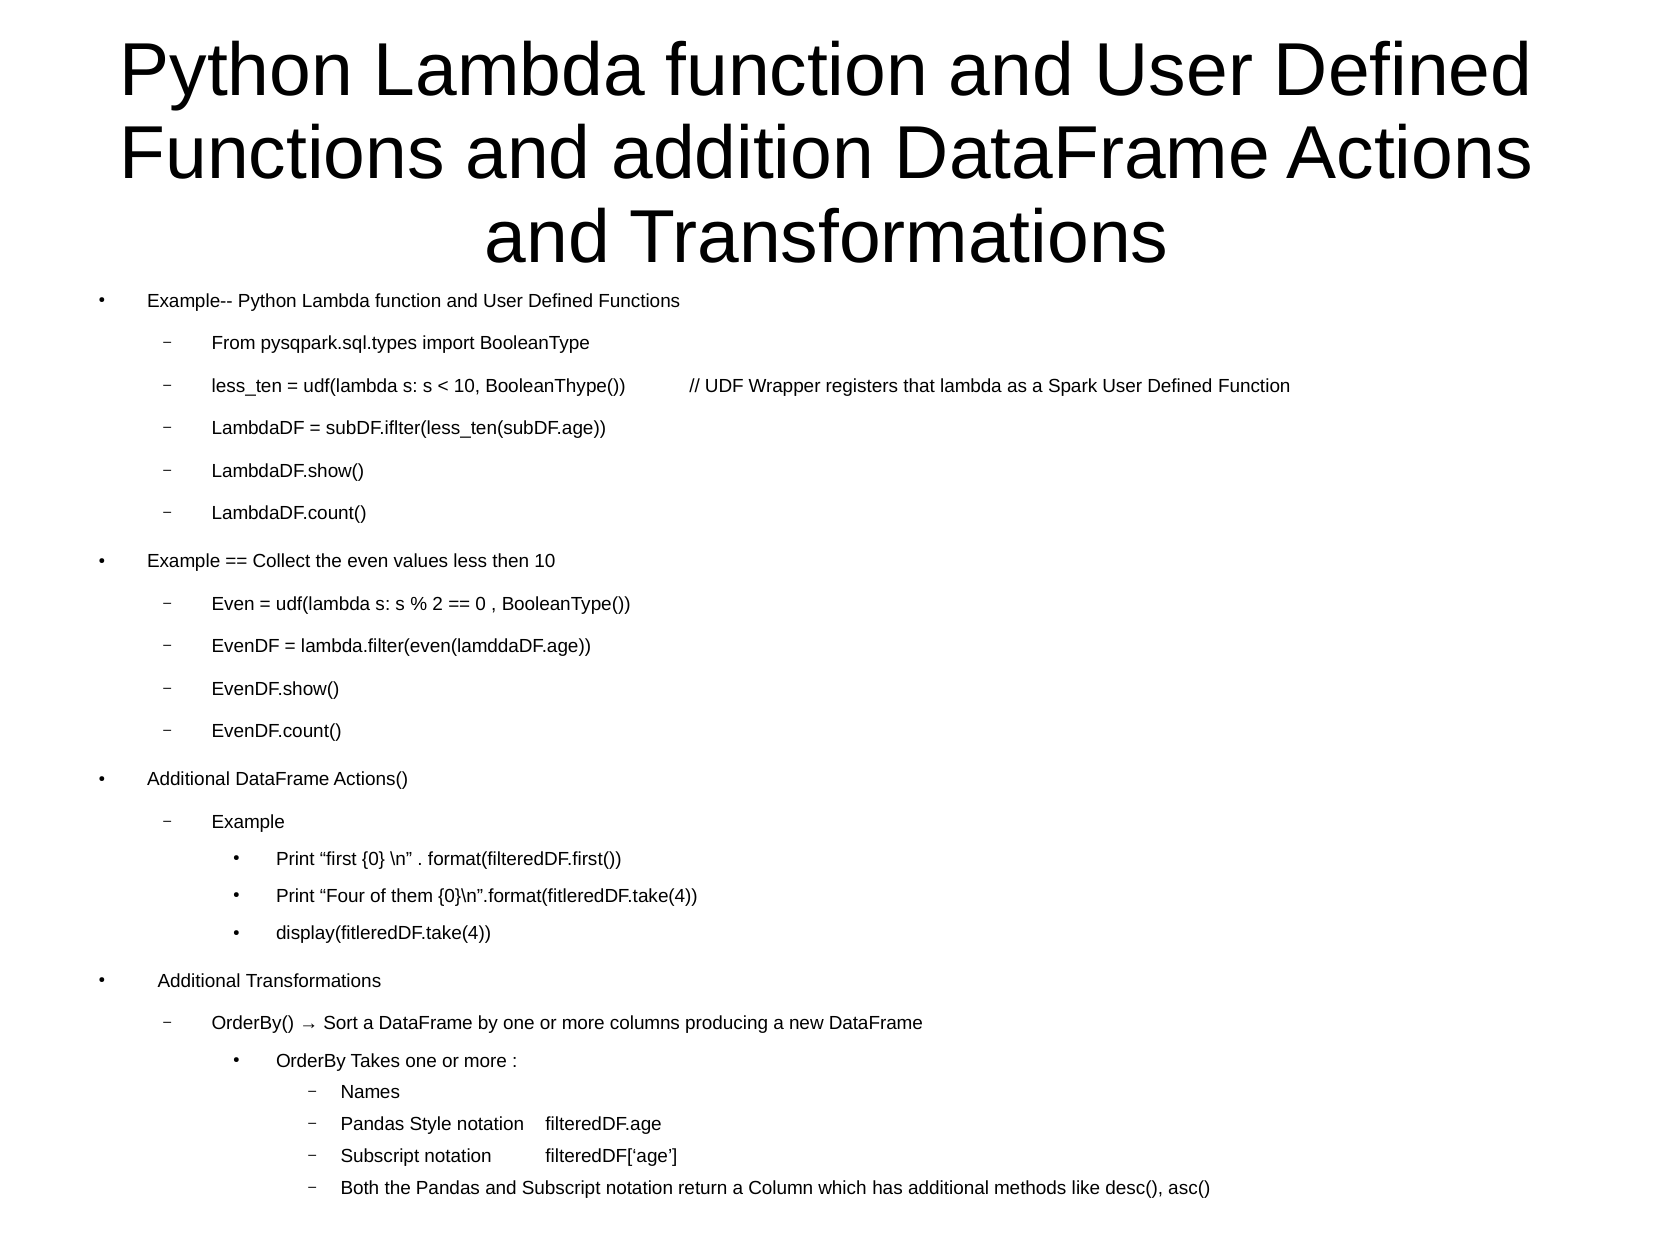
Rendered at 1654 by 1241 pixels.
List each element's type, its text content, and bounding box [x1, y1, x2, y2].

title Python Lambda function and User Defined Functions and addition DataFrame Actions and Transformations [82, 27, 1571, 279]
list Example-- Python Lambda function and User Defined Functions From pysqpark.sql.types import BooleanType less_ten = udf(lambda s: s < 10, BooleanThype()) // UDF Wrapper registers that lambda as a Spark User Defined Function LambdaDF = subDF.iflter(less_ten(subDF.age)) LambdaDF.show() LambdaDF.count() Example == Collect the even values less then 10 Even = udf(lambda s: s % 2 == 0 , BooleanType()) EvenDF = lambda.filter(even(lamddaDF.age)) EvenDF.show() EvenDF.count() Additional DataFrame Actions() Example Print “first {0} \n” . format(filteredDF.first()) Print “Four of them {0}\n”.format(fitleredDF.take(4)) display(fitleredDF.take(4)) Additional Transformations OrderBy() → Sort a DataFrame by one or more columns producing a new DataFrame OrderBy Takes one or more : Names Pandas Style notation filteredDF.age Subscript notation filteredDF[‘age’] Both the Pandas and Subscript notation return a Column which has additional methods like desc(), asc() [82, 290, 1571, 1201]
